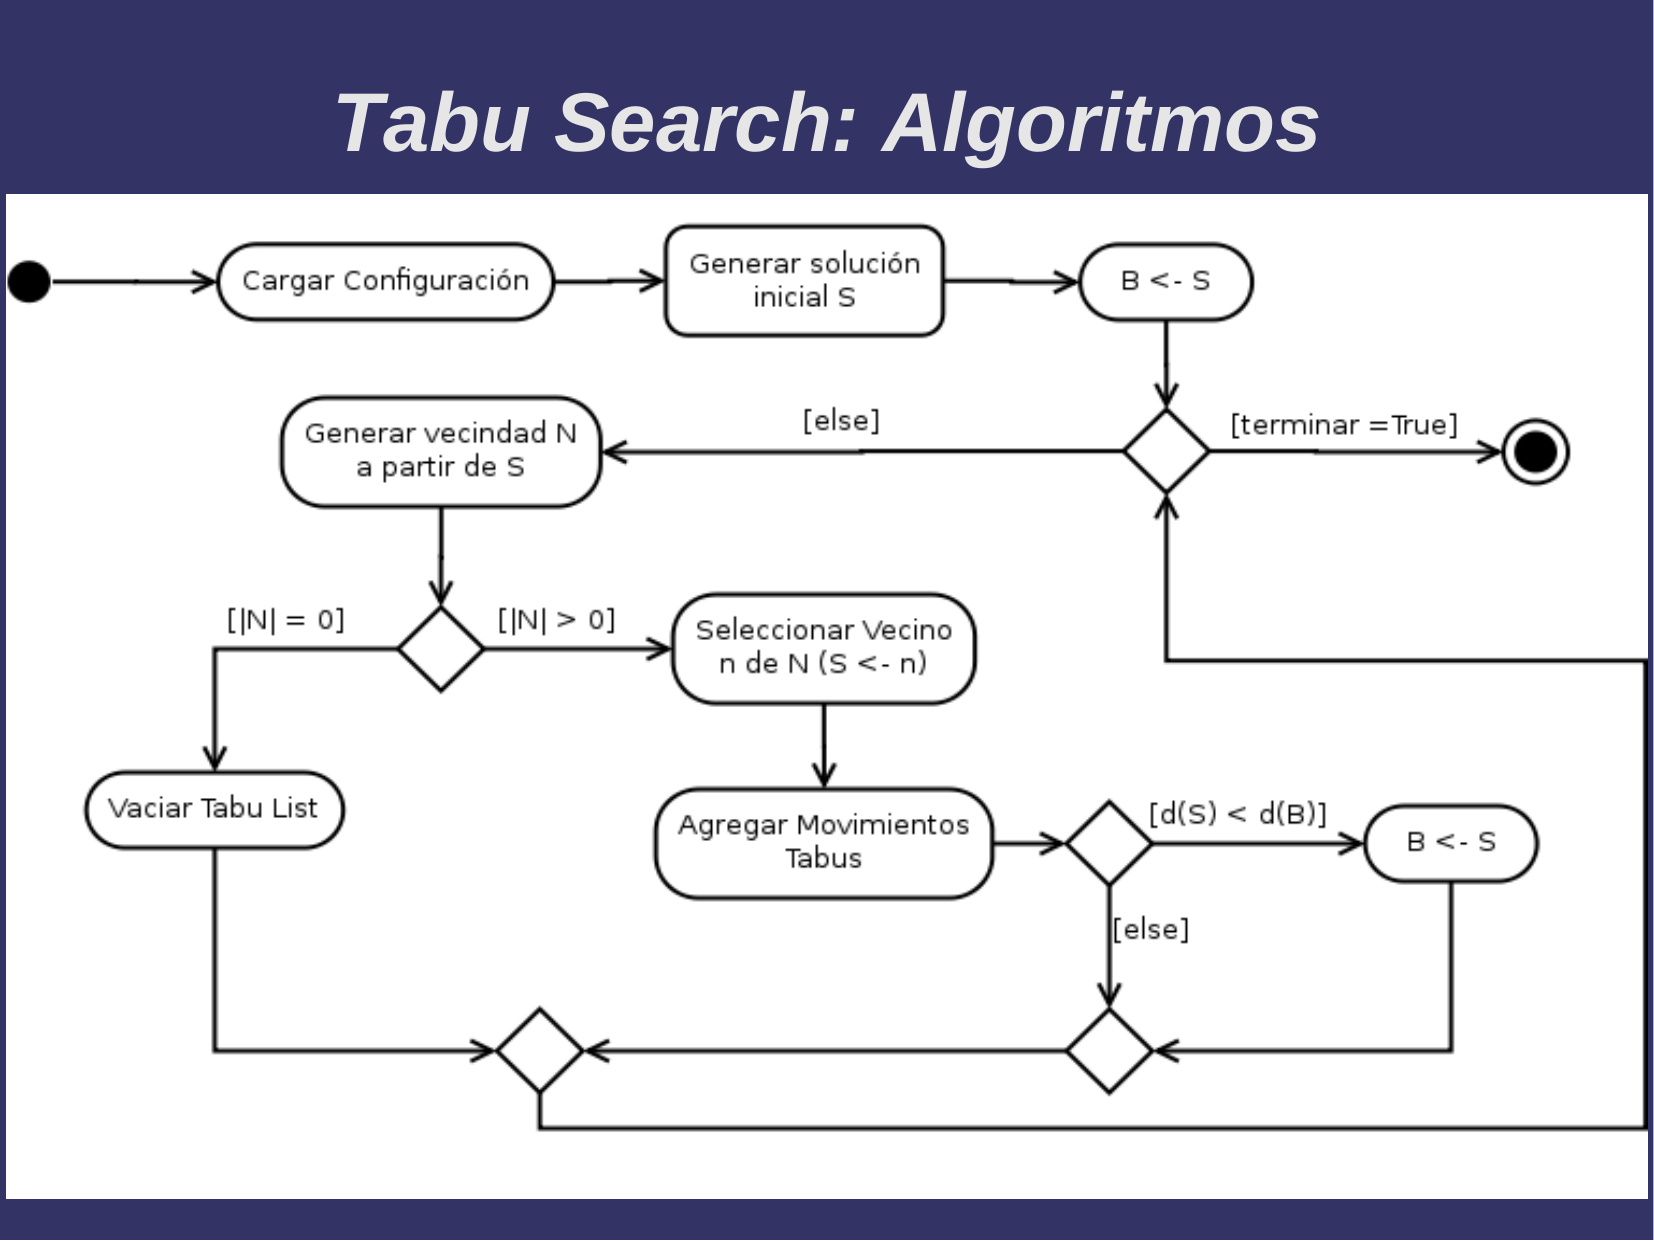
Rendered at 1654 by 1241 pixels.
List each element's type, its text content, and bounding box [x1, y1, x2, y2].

title Tabu Search: Algoritmos [121, 19, 1534, 194]
picture [6, 194, 1648, 1199]
